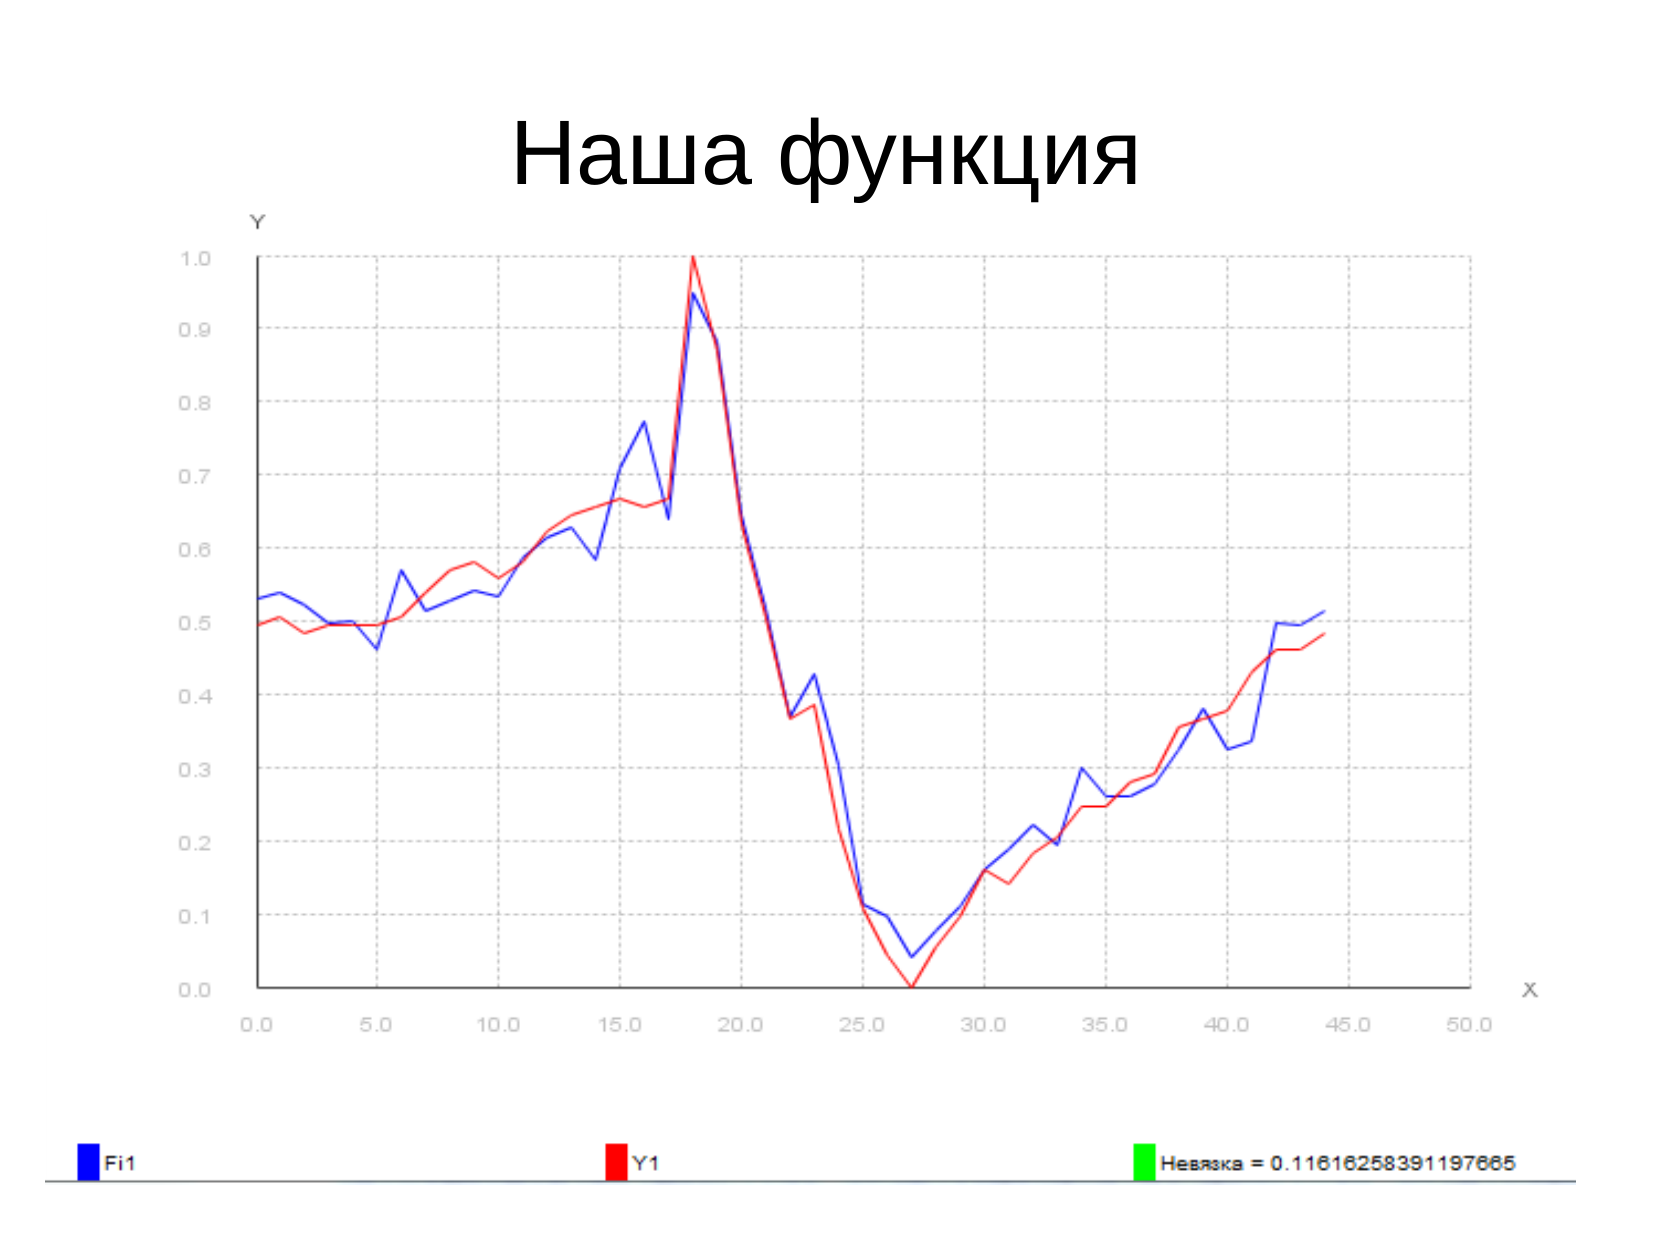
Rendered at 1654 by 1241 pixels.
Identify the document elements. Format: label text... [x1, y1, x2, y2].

title Наша функция [82, 49, 1571, 209]
picture [45, 209, 1576, 1186]
